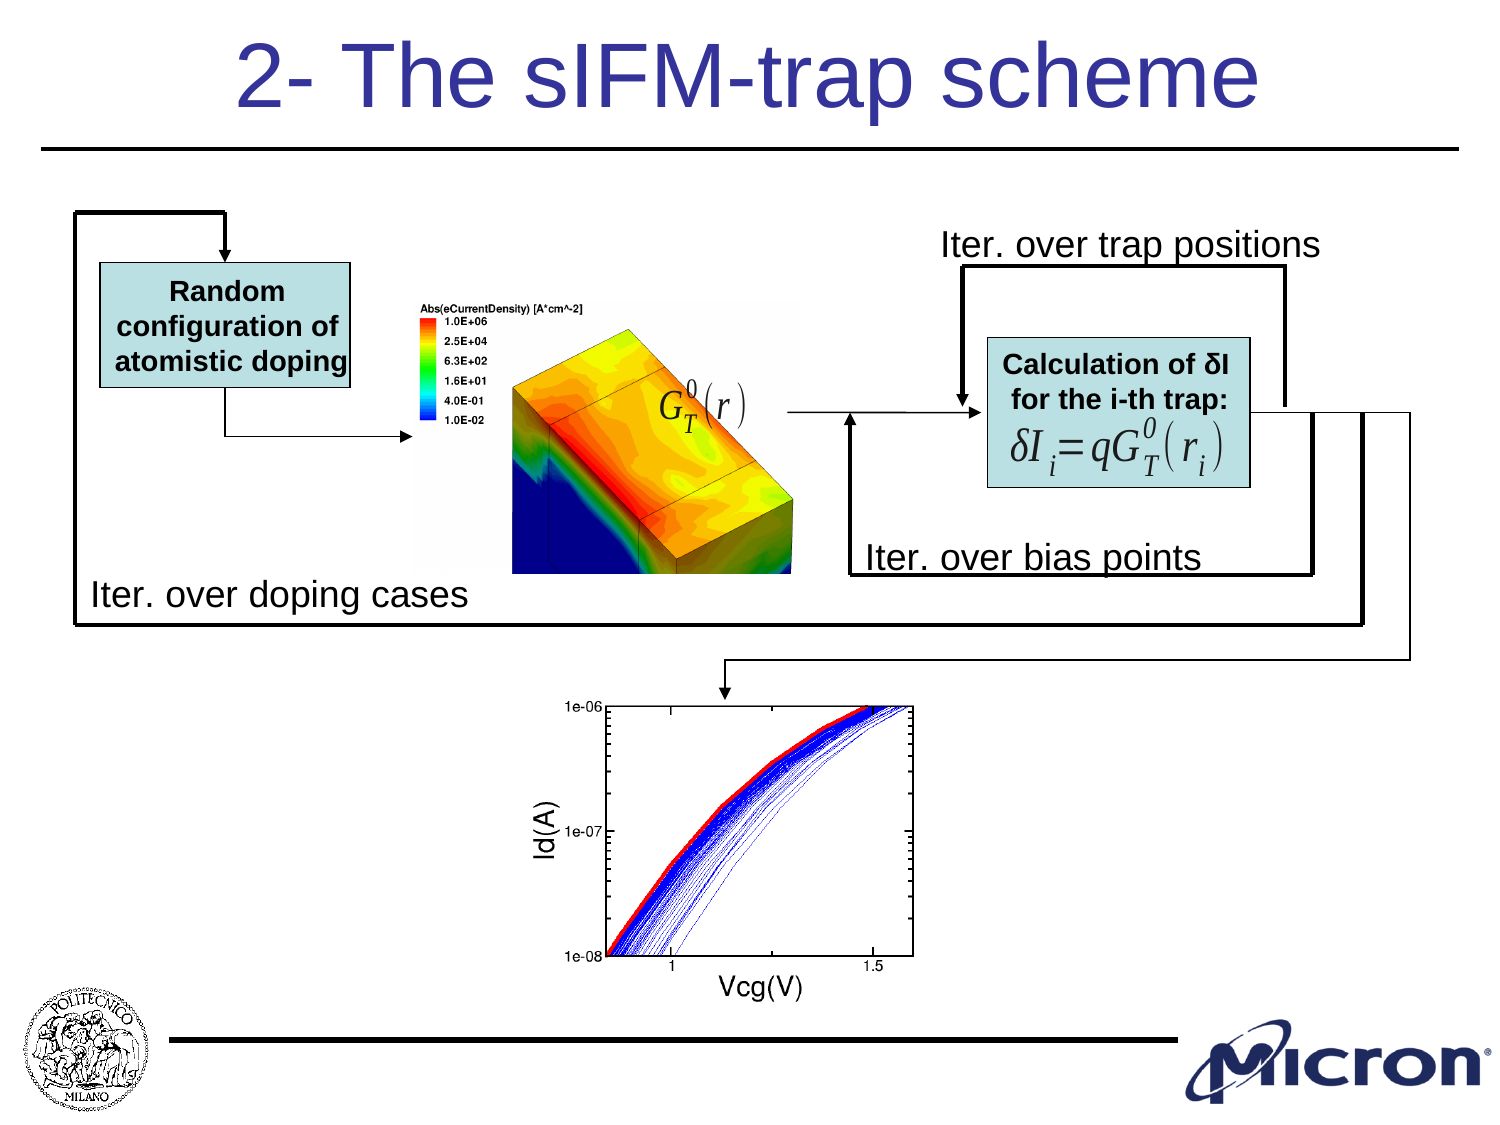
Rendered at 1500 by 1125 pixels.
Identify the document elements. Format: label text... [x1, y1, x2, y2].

text_box Calculation of δI for the i-th trap: [987, 337, 1251, 488]
text_box Random configuration of atomistic doping [99, 262, 351, 388]
picture [412, 299, 800, 574]
picture [525, 699, 925, 1007]
text_box Iter. over bias points [850, 524, 1218, 586]
chart [999, 412, 1238, 483]
chart [649, 375, 759, 439]
picture [12, 968, 163, 1125]
picture [1178, 1012, 1500, 1110]
text_box Iter. over doping cases [77, 562, 484, 623]
text_box Iter. over trap positions [925, 212, 1337, 273]
title 2- The sIFM-trap scheme [74, 8, 1424, 134]
